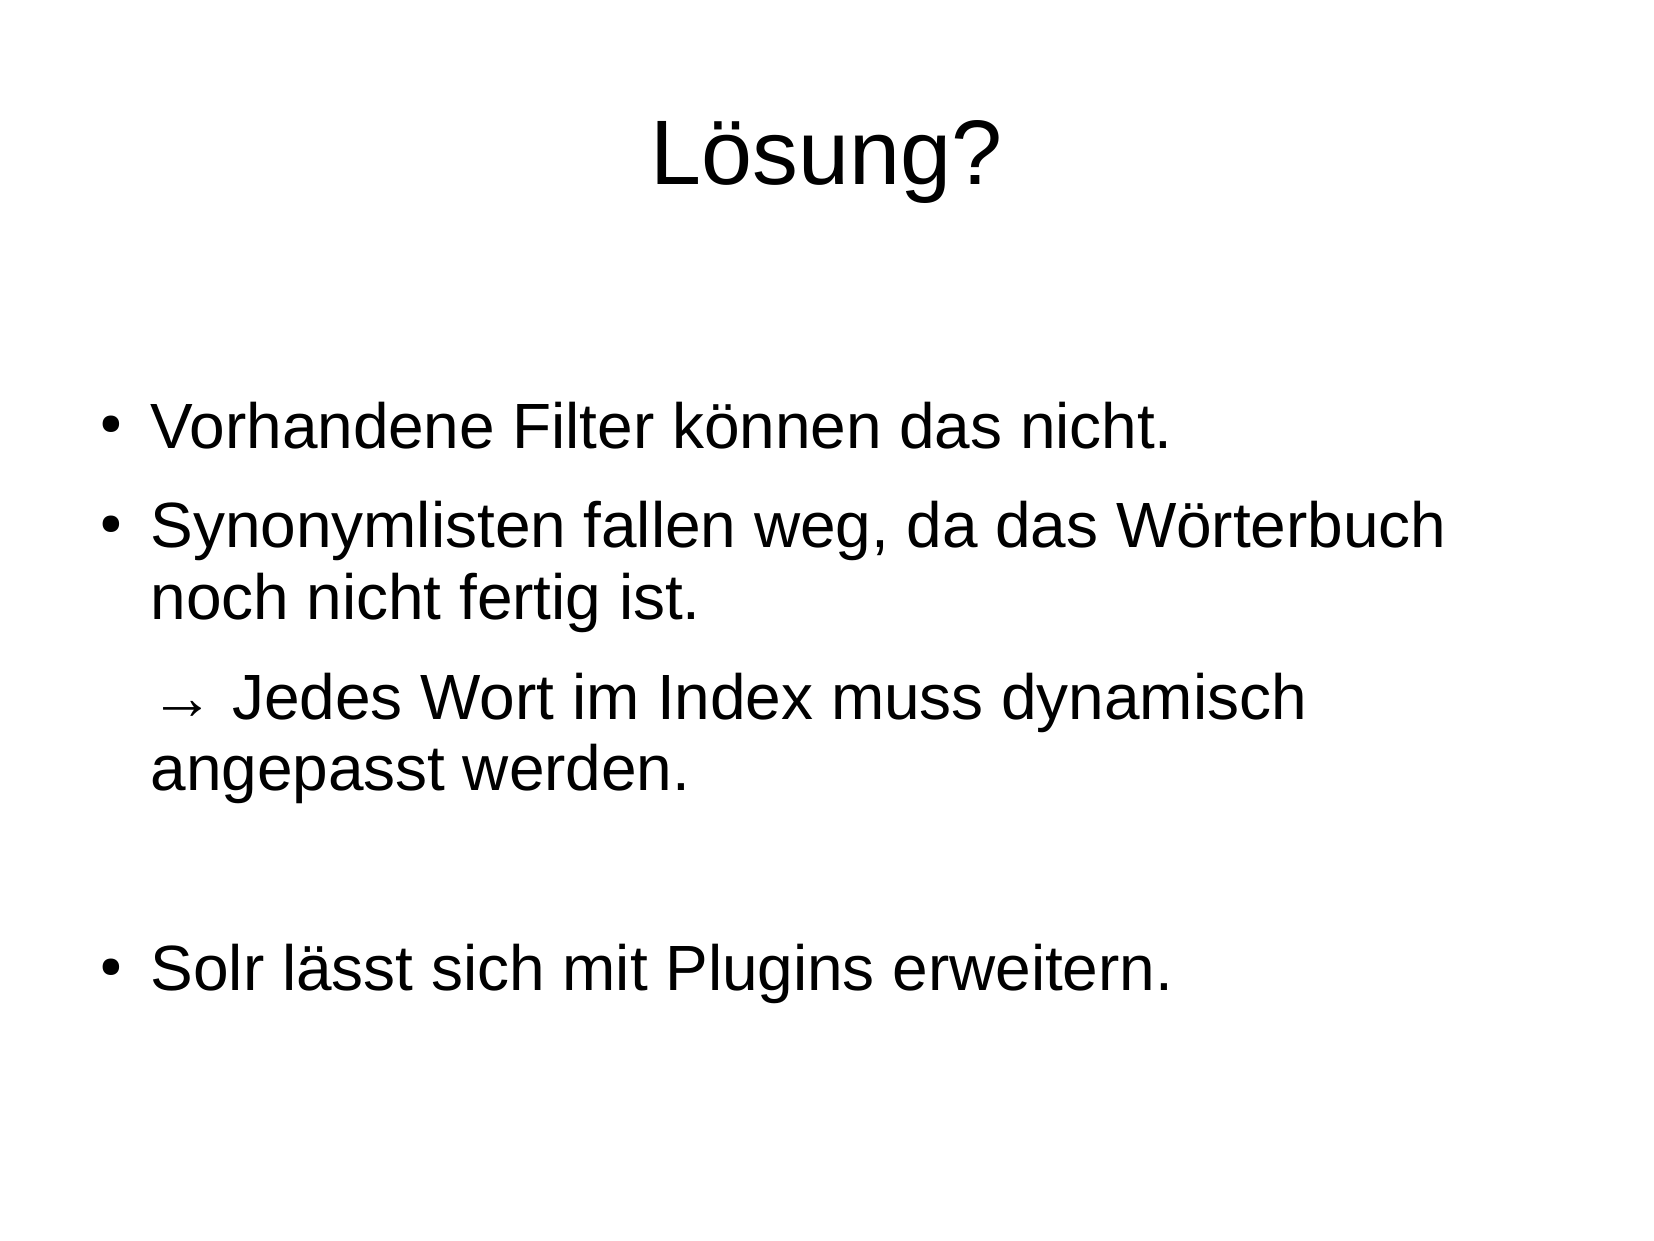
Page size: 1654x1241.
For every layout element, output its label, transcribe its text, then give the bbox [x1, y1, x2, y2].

list Vorhandene Filter können das nicht. Synonymlisten fallen weg, da das Wörterbuch noch nicht fertig ist. → Jedes Wort im Index muss dynamisch angepasst werden. Solr lässt sich mit Plugins erweitern. [82, 290, 1571, 1010]
title Lösung? [82, 49, 1571, 257]
